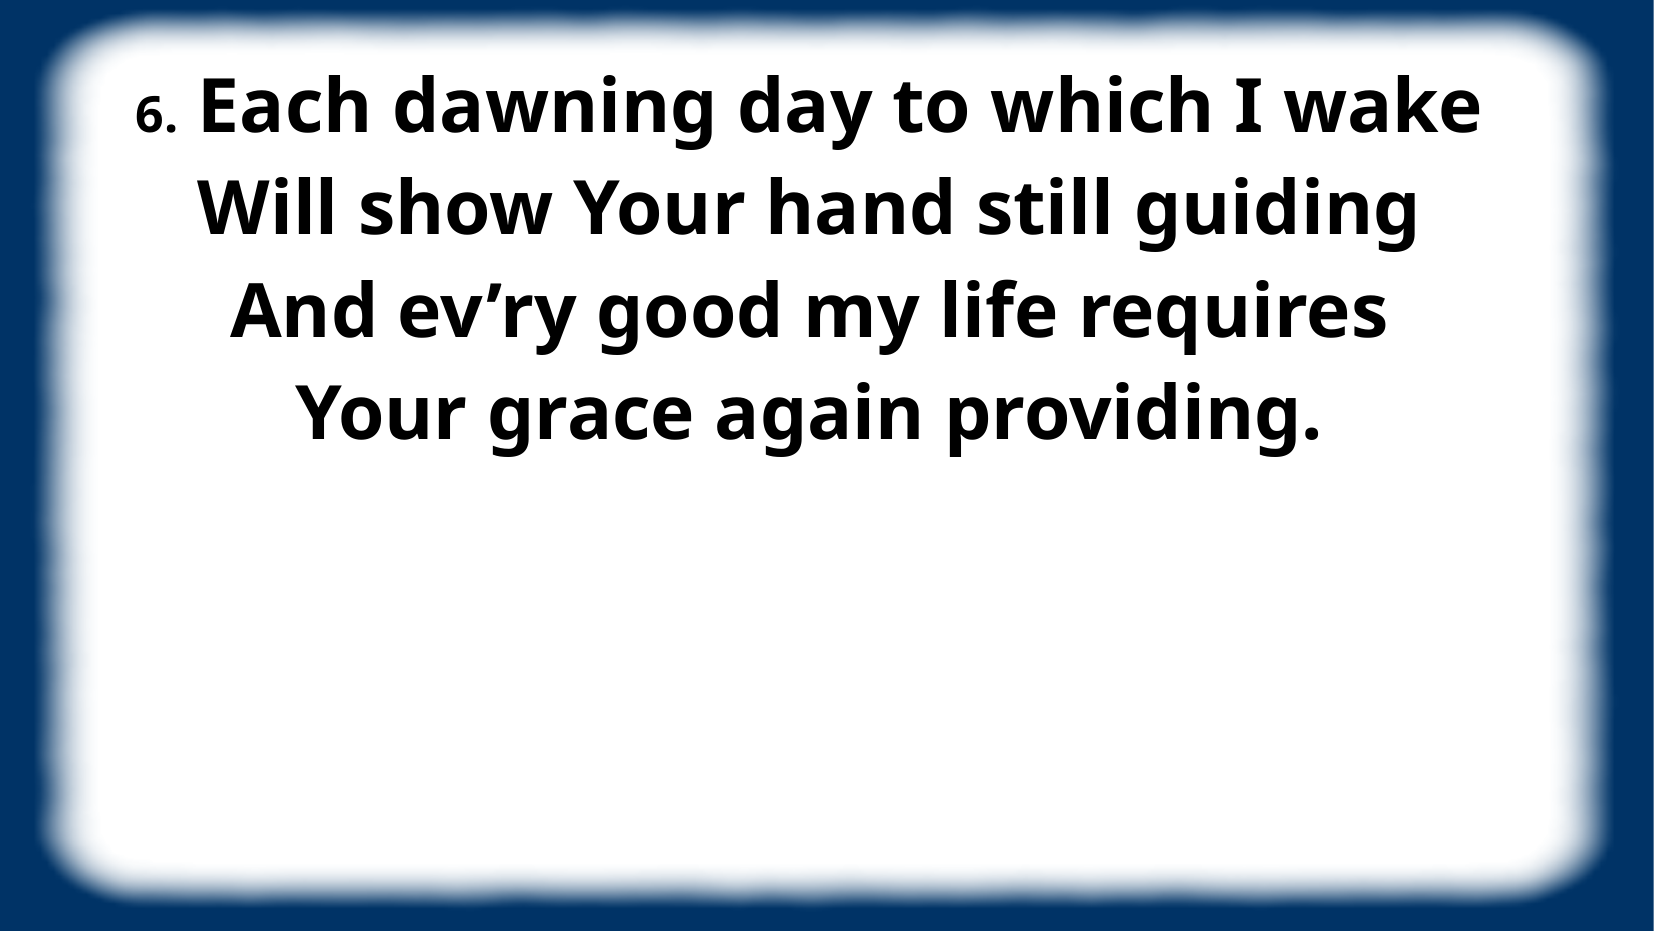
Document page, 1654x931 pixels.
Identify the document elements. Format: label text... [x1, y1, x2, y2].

picture [0, 0, 1654, 931]
text_box 6. Each dawning day to which I wake Will show Your hand still guiding And ev’ry good my life requires Your grace again providing. [90, 45, 1531, 460]
